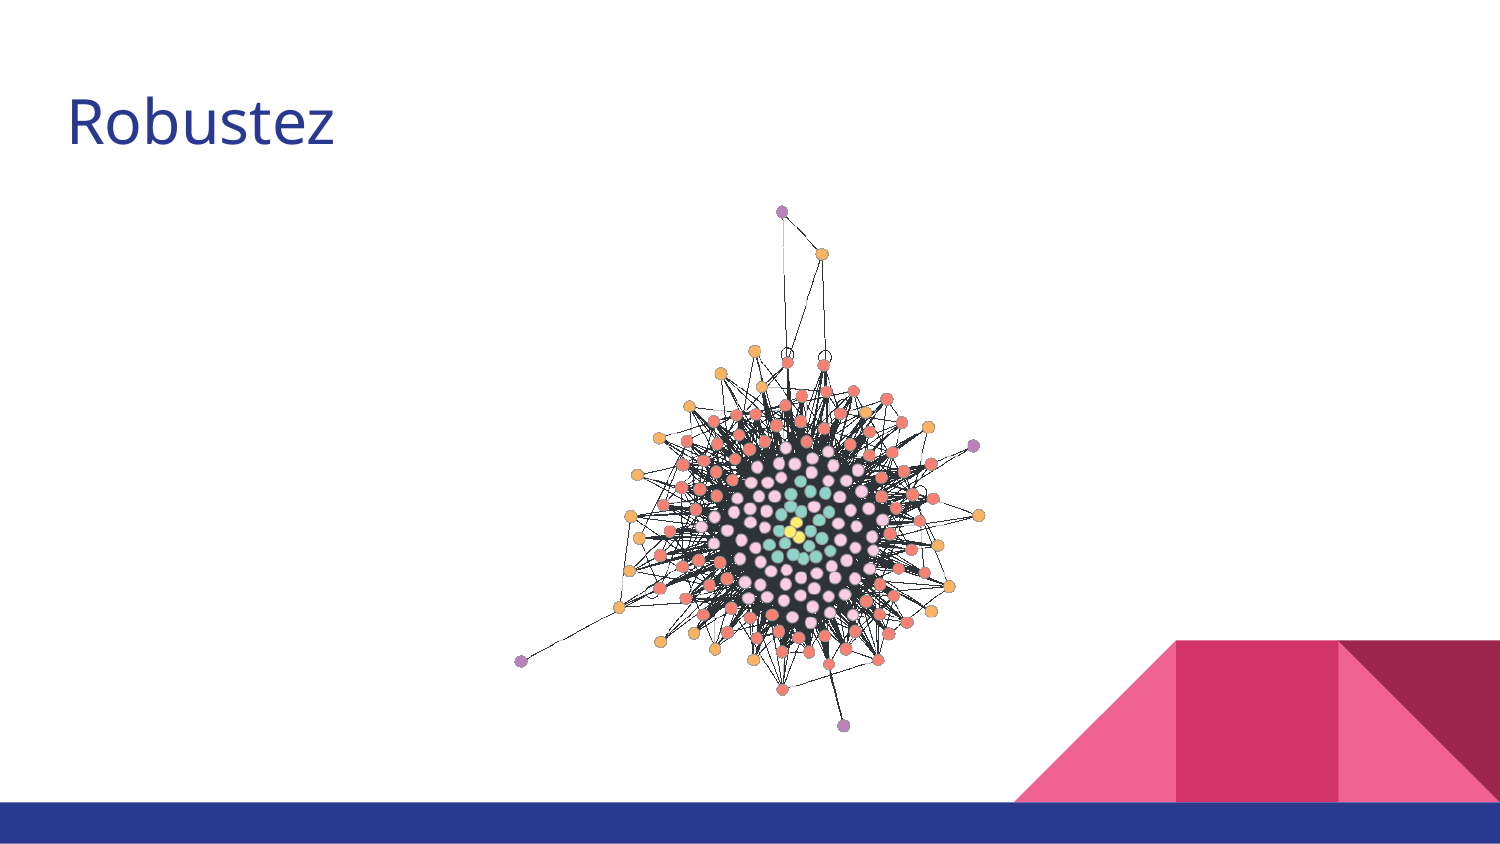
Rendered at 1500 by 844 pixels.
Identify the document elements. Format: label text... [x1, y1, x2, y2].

picture [462, 181, 1037, 756]
title Robustez [51, 67, 1449, 167]
